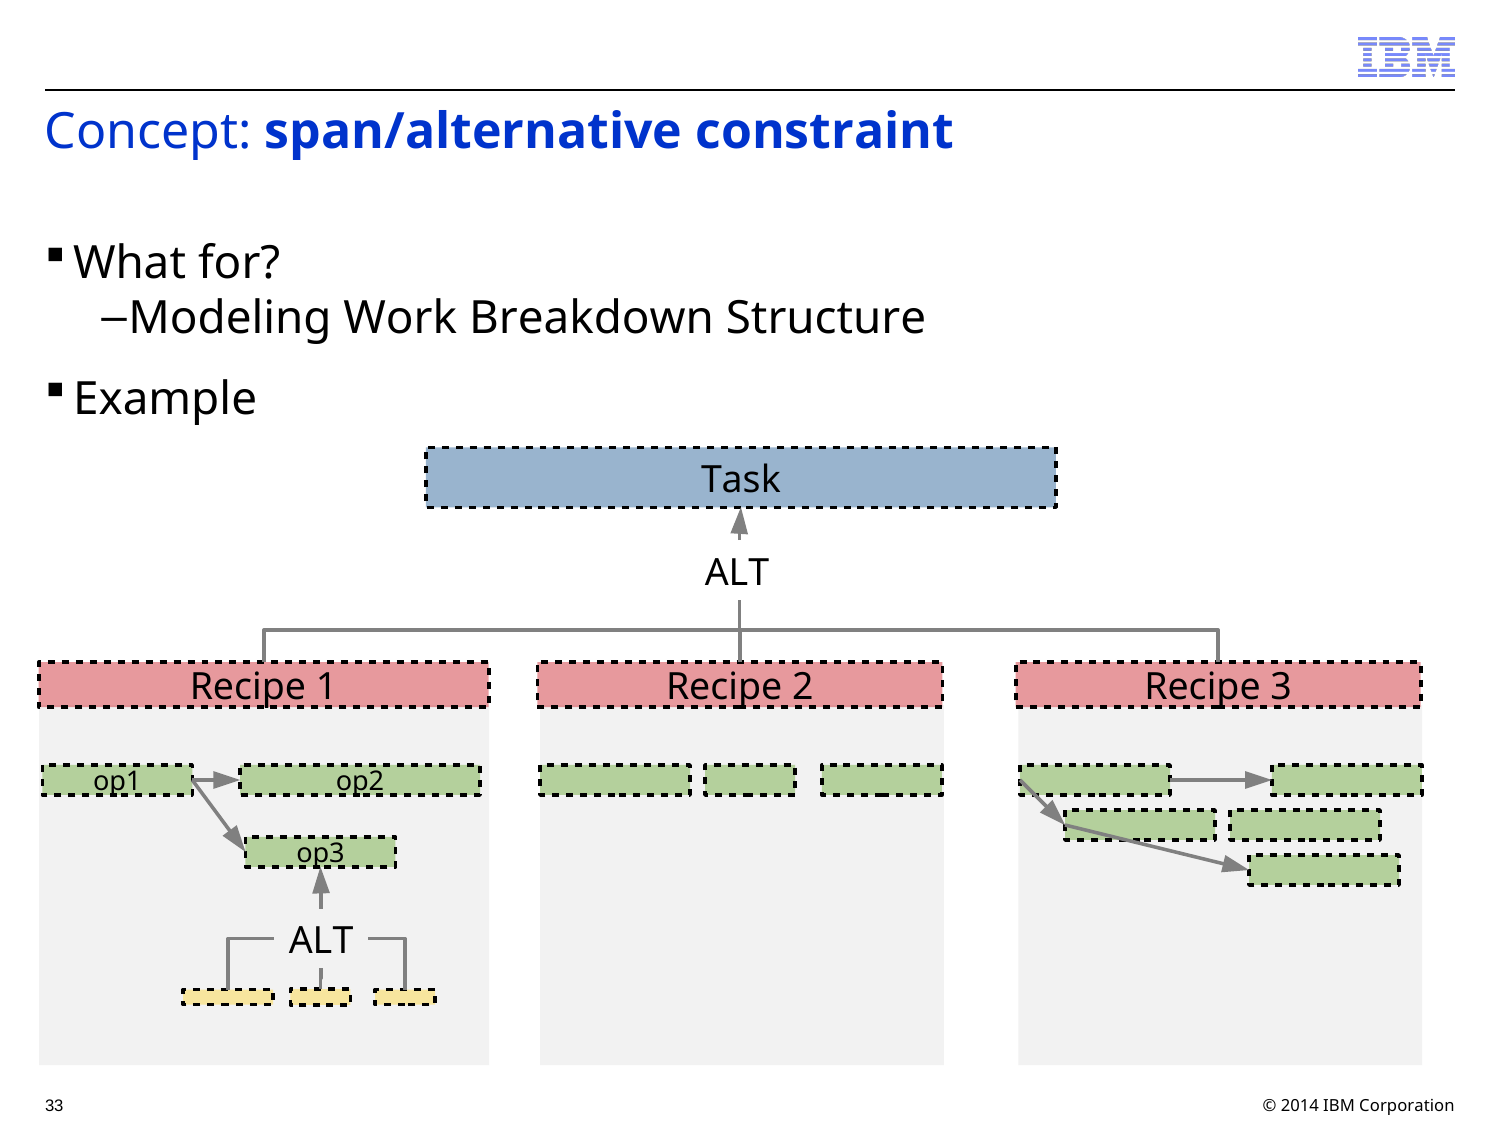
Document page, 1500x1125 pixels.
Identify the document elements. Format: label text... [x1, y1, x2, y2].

text_box Recipe 1 [267, 681, 279, 697]
title Concept: span/alternative constraint [29, 97, 1500, 203]
text_box [1020, 784, 1032, 796]
text_box [1230, 810, 1381, 841]
text_box [375, 989, 436, 1005]
text_box op1 [114, 777, 122, 788]
text_box [1271, 765, 1422, 796]
text_box [1020, 765, 1171, 796]
text_box Recipe 2 [537, 662, 943, 708]
text_box Recipe 3 [1222, 681, 1234, 697]
list What for? Modeling Work Breakdown Structure Example [29, 224, 1426, 1081]
text_box op1 [42, 765, 193, 796]
text_box Task [425, 447, 1056, 508]
text_box [1249, 855, 1400, 886]
text_box op3 [317, 849, 325, 860]
text_box [290, 989, 351, 1006]
text_box Recipe 3 [1015, 662, 1421, 708]
text_box [705, 765, 796, 796]
text_box op2 [240, 765, 481, 796]
text_box [1065, 828, 1118, 841]
text_box Recipe 2 [744, 681, 756, 697]
picture [1358, 37, 1455, 77]
text_box [540, 765, 691, 796]
text_box [821, 765, 942, 796]
text_box ALT [690, 540, 789, 601]
text_box ALT [274, 908, 367, 969]
text_box Recipe 1 [38, 662, 489, 708]
text_box op3 [245, 836, 396, 867]
text_box op2 [357, 777, 365, 788]
text_box [1065, 810, 1216, 841]
text_box [183, 989, 274, 1005]
